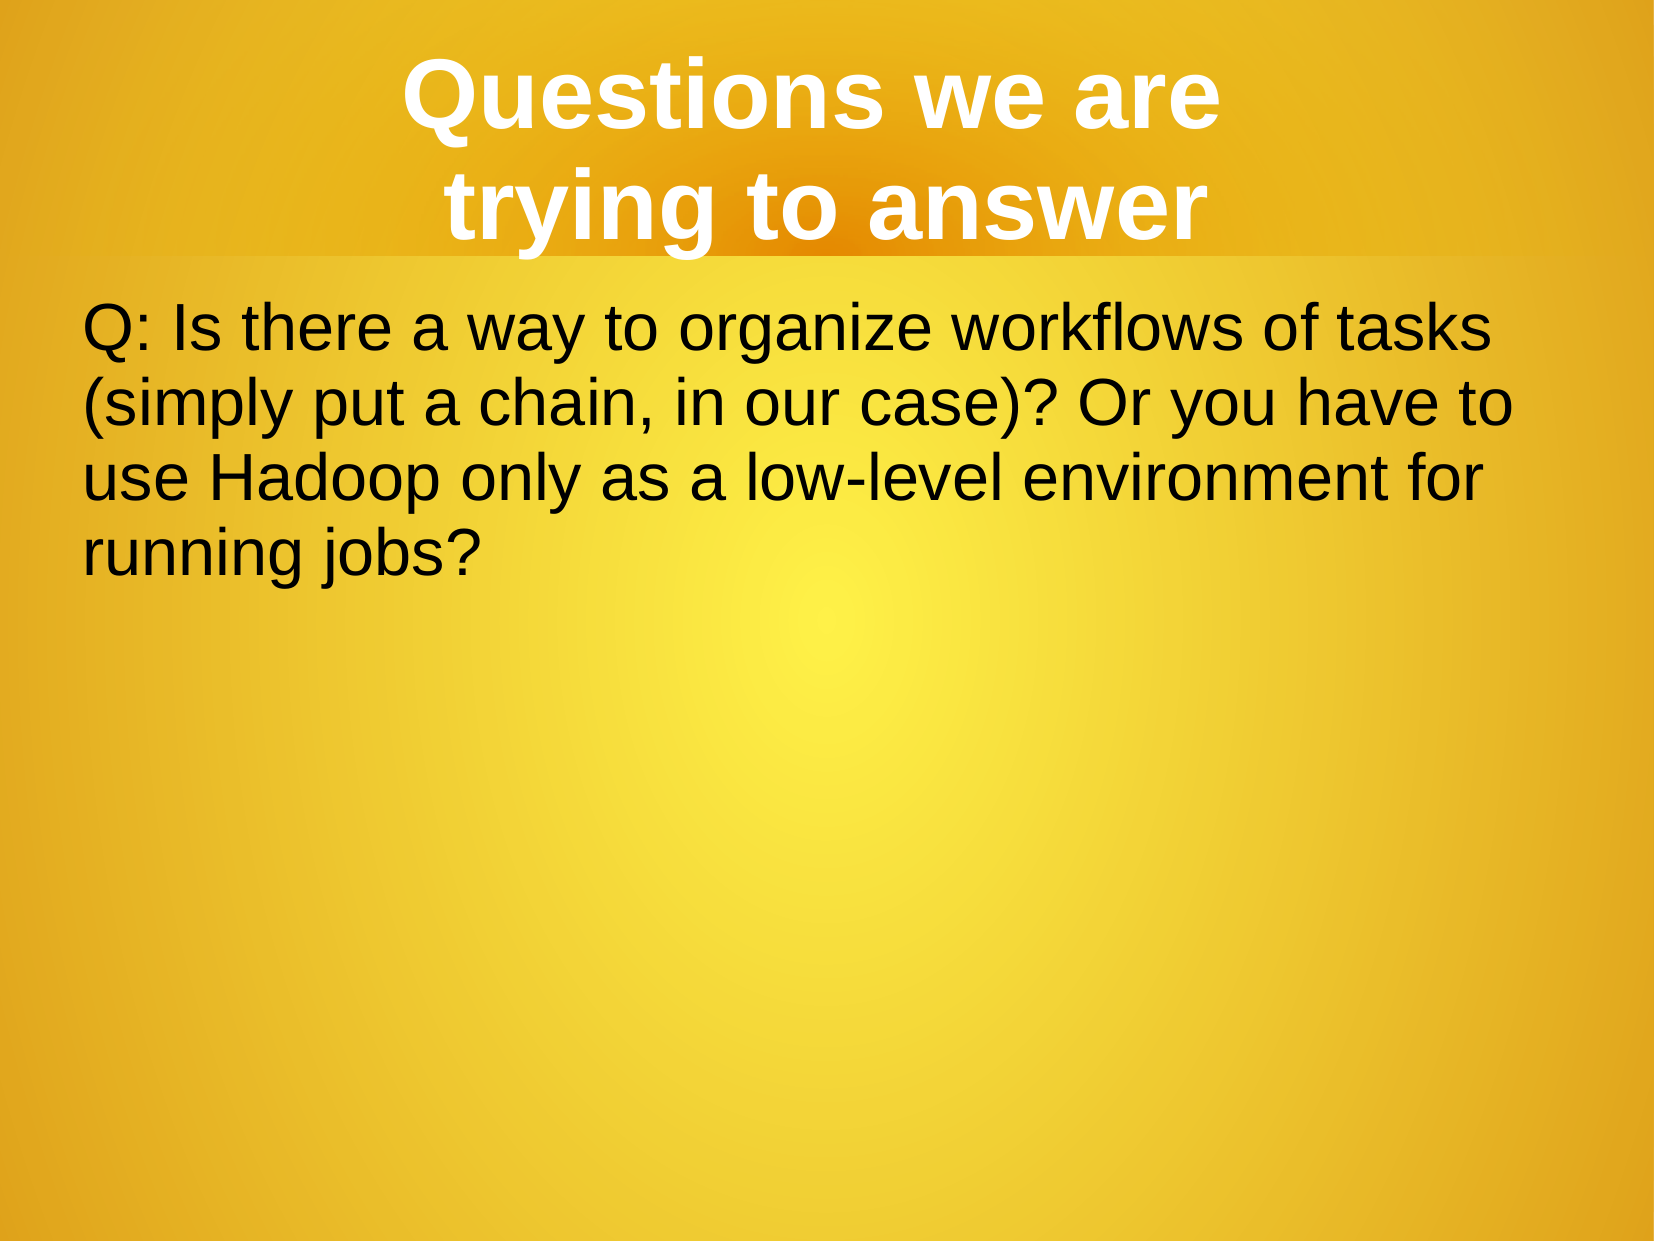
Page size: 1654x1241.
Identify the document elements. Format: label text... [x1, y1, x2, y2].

title Questions we are trying to answer [82, 38, 1571, 261]
subtitle Q: Is there a way to organize workflows of tasks (simply put a chain, in our case)? Or you have to use Hadoop only as a low-level environment for running jobs? [82, 290, 1571, 1010]
